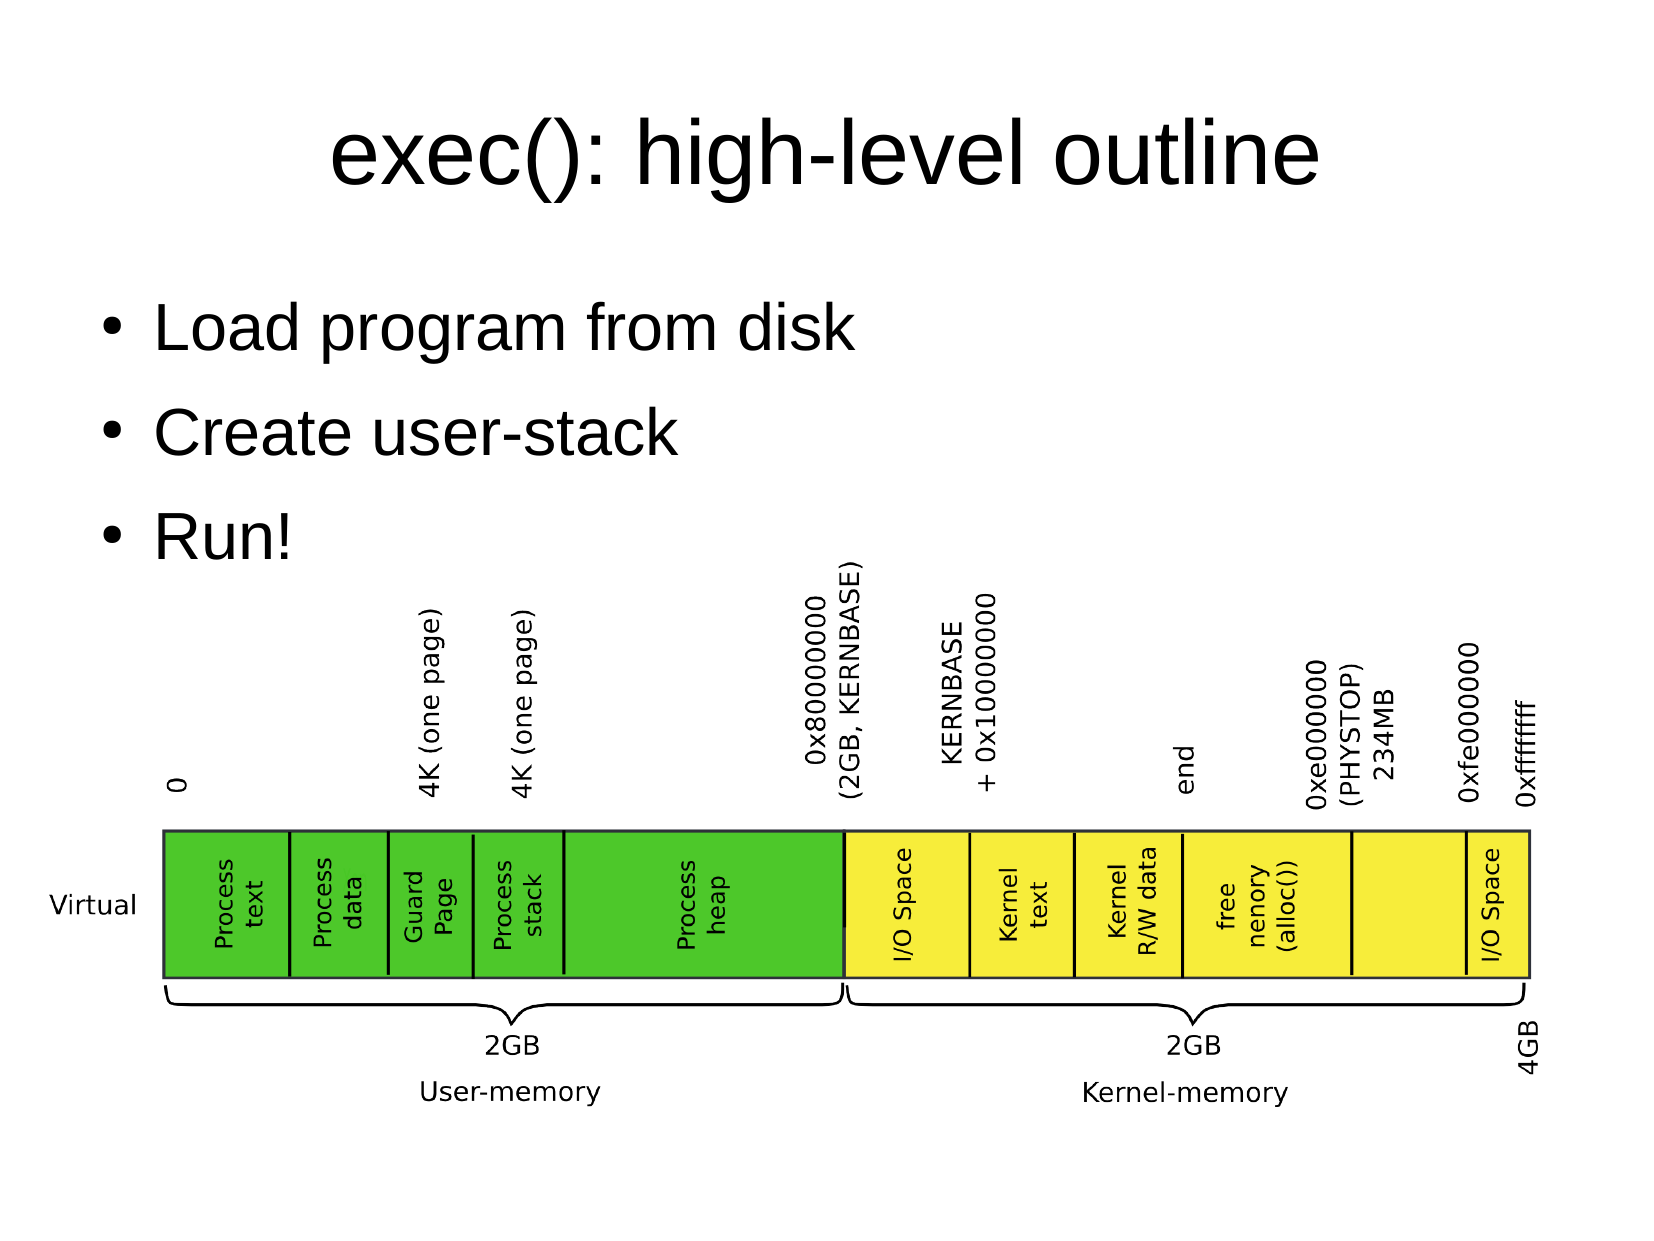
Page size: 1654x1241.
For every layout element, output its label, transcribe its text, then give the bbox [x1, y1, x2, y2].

picture [49, 562, 1538, 1107]
list Load program from disk Create user-stack Run! [82, 290, 1571, 1010]
title exec(): high-level outline [82, 49, 1571, 257]
